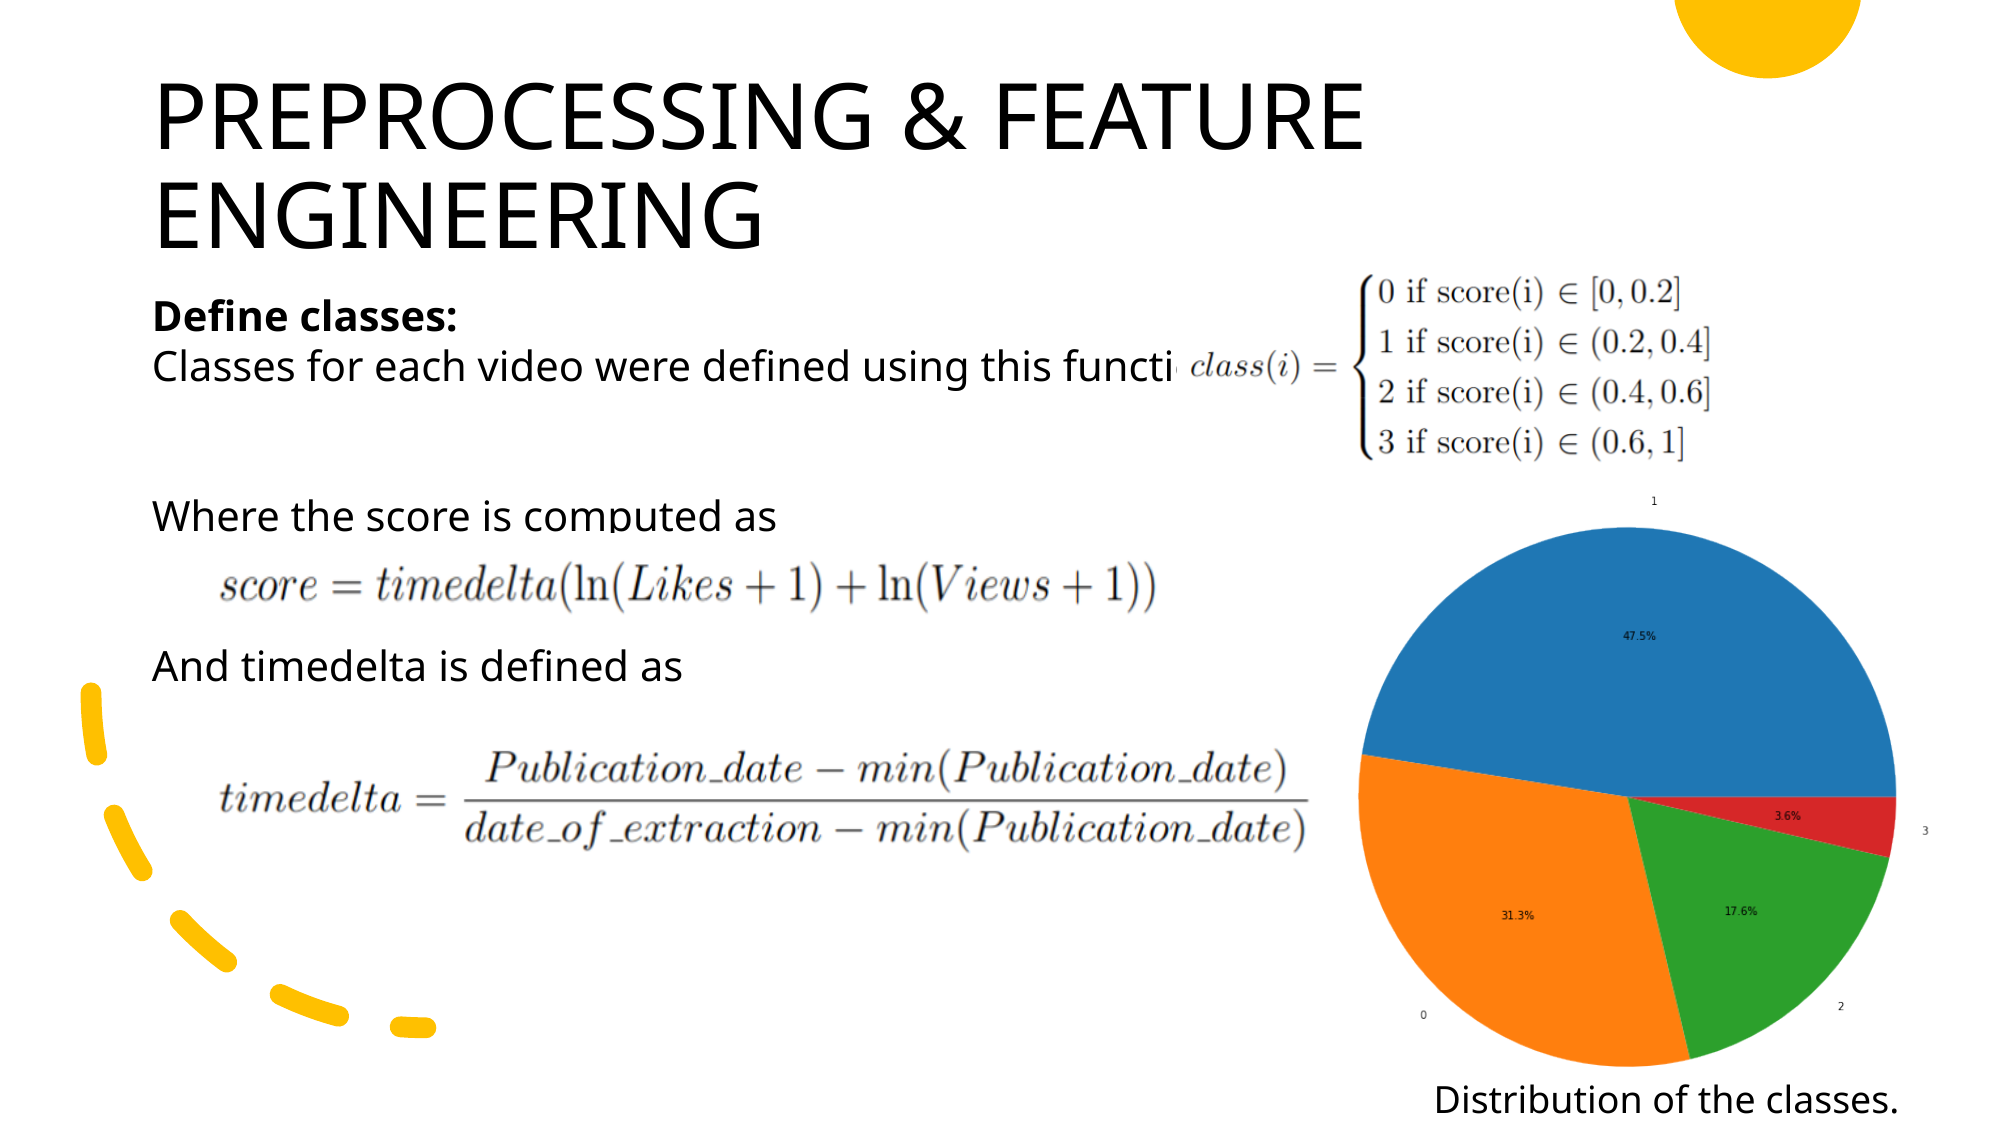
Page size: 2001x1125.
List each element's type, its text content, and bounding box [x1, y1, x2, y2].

text_box PREPROCESSING & FEATURE ENGINEERING [137, 60, 1860, 278]
picture [209, 533, 1159, 633]
picture [1177, 259, 1737, 474]
text_box [0, 0, 2000, 1125]
picture [209, 489, 1935, 1095]
text_box Distribution of the classes. [1418, 1069, 1940, 1125]
text_box Define classes: Classes for each video were defined using this function Where the score is computed as And timedelta is defined as [137, 282, 1859, 848]
